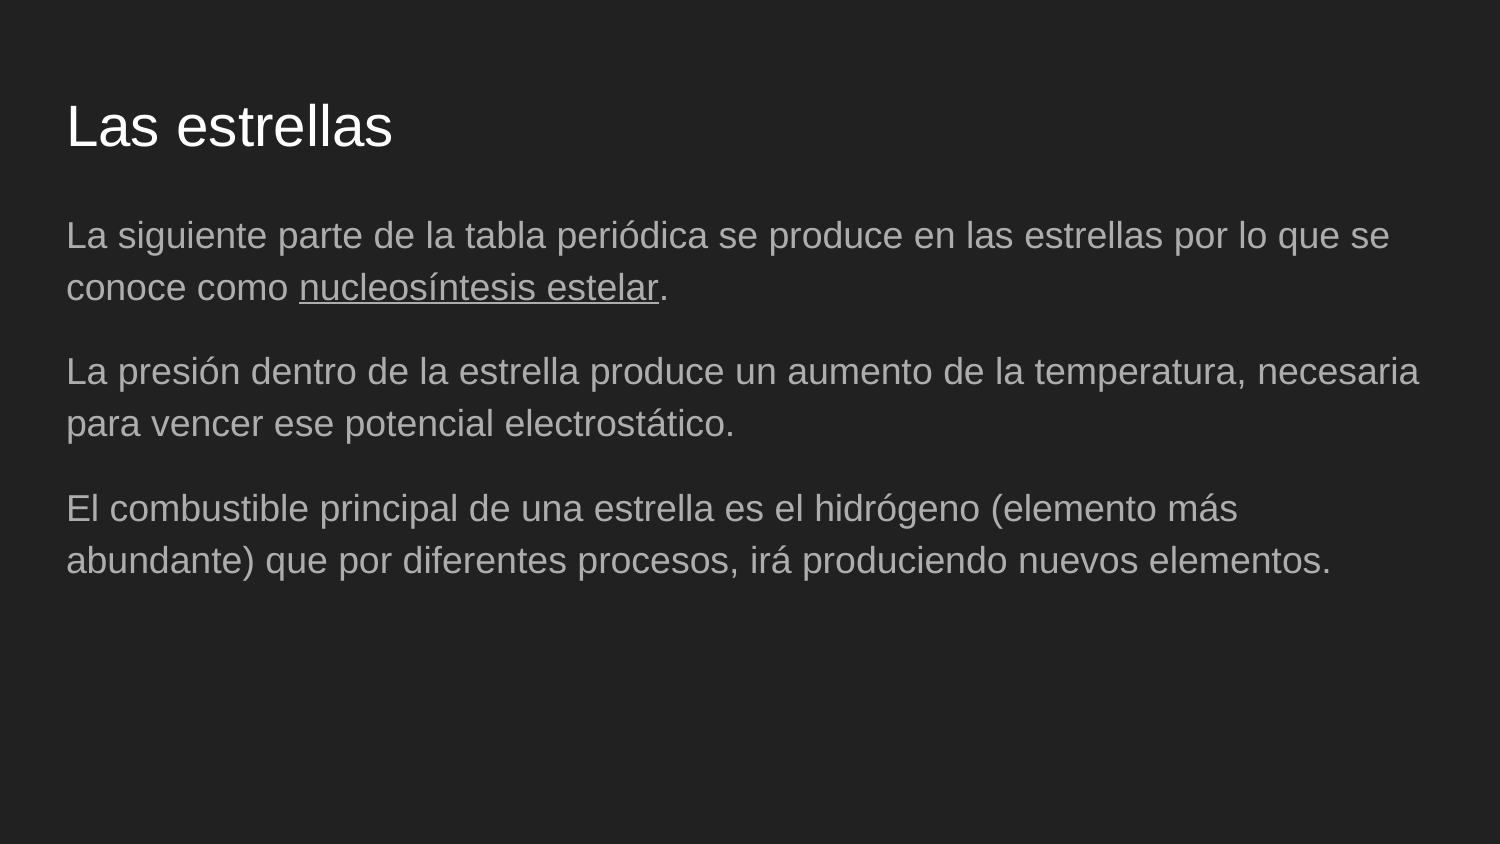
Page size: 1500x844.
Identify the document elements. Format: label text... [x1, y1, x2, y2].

list La siguiente parte de la tabla periódica se produce en las estrellas por lo que se conoce como nucleosíntesis estelar. La presión dentro de la estrella produce un aumento de la temperatura, necesaria para vencer ese potencial electrostático. El combustible principal de una estrella es el hidrógeno (elemento más abundante) que por diferentes procesos, irá produciendo nuevos elementos. [51, 189, 1449, 750]
title Las estrellas [51, 72, 1449, 167]
